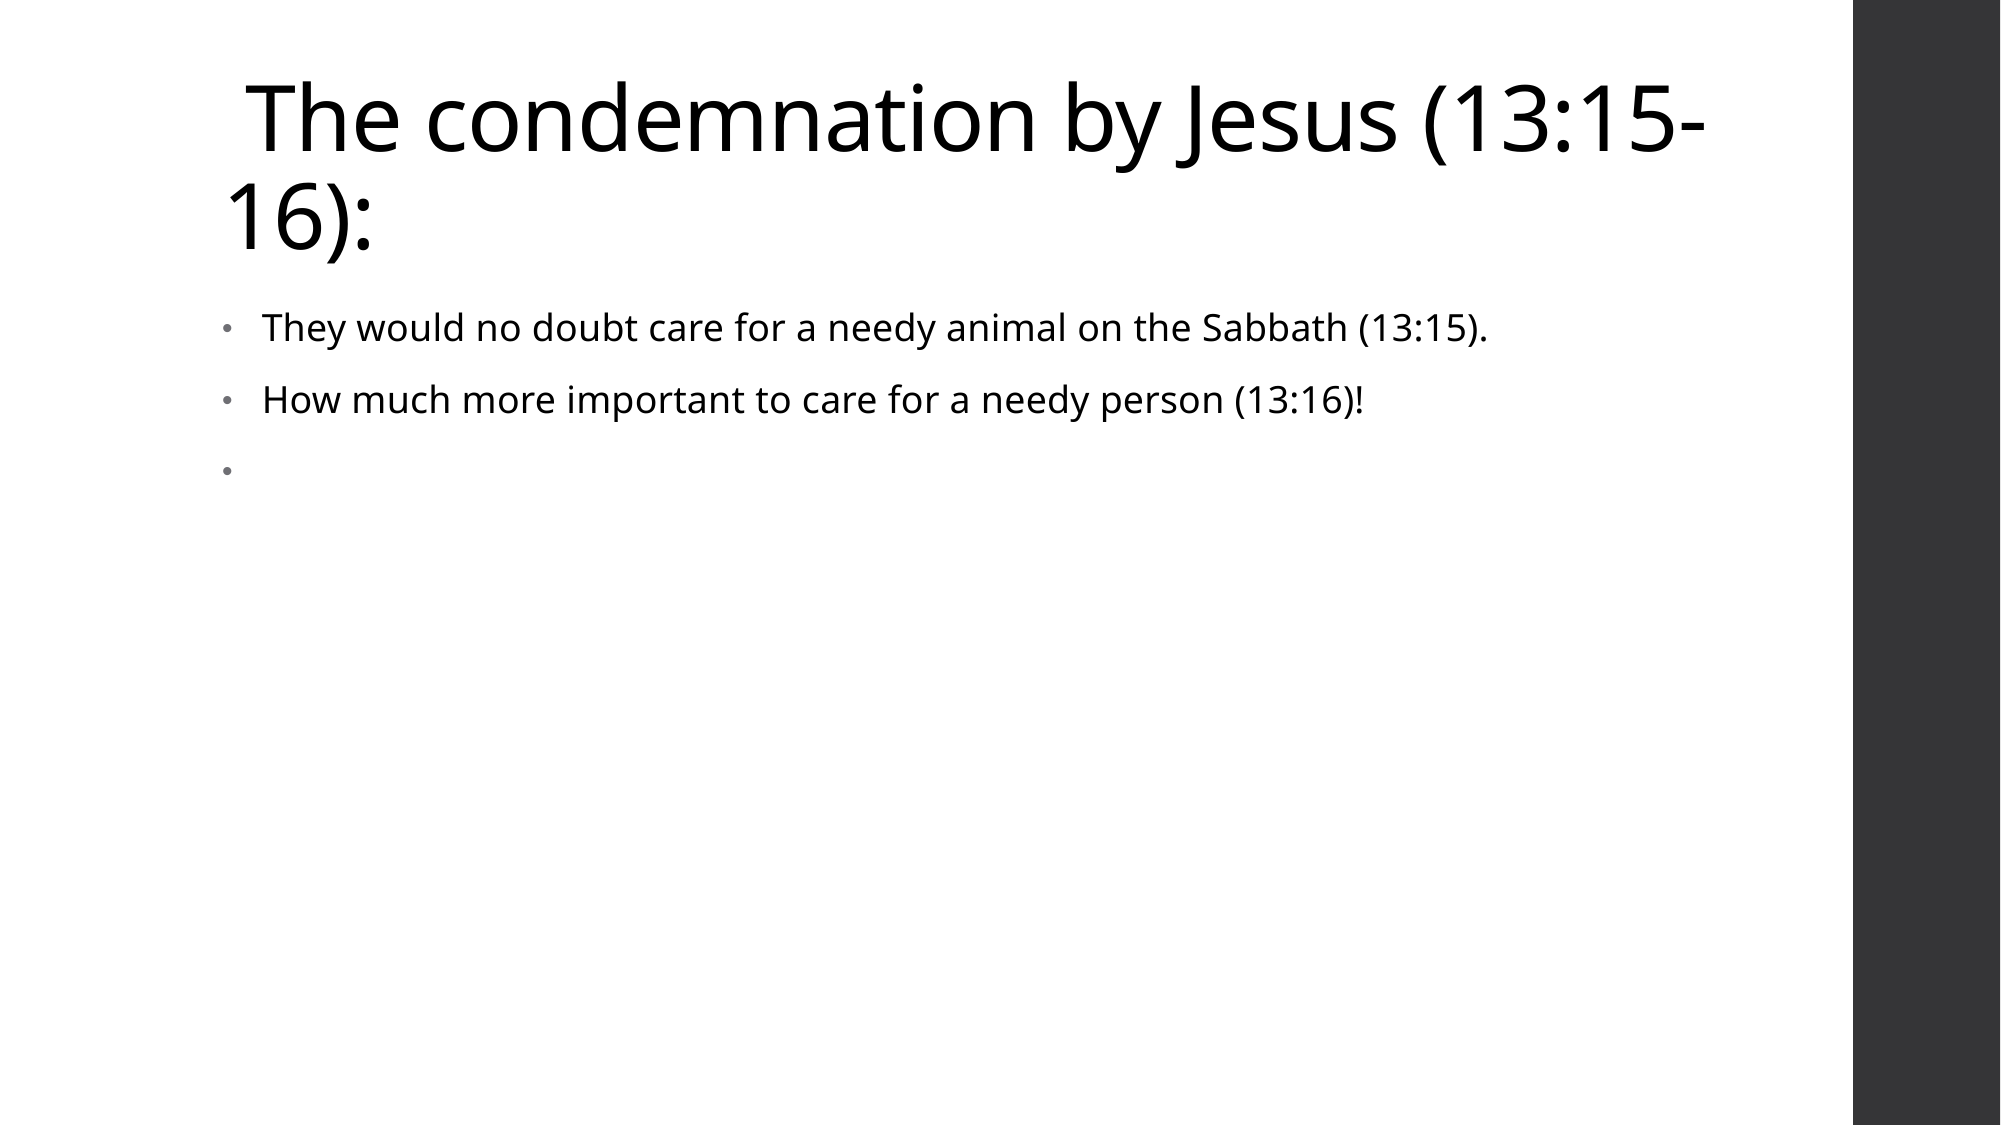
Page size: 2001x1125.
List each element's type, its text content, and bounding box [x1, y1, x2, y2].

list They would no doubt care for a needy animal on the Sabbath (13:15). How much more important to care for a needy person (13:16)! [206, 299, 1617, 1014]
title The condemnation by Jesus (13:15-16): [206, 60, 1797, 278]
